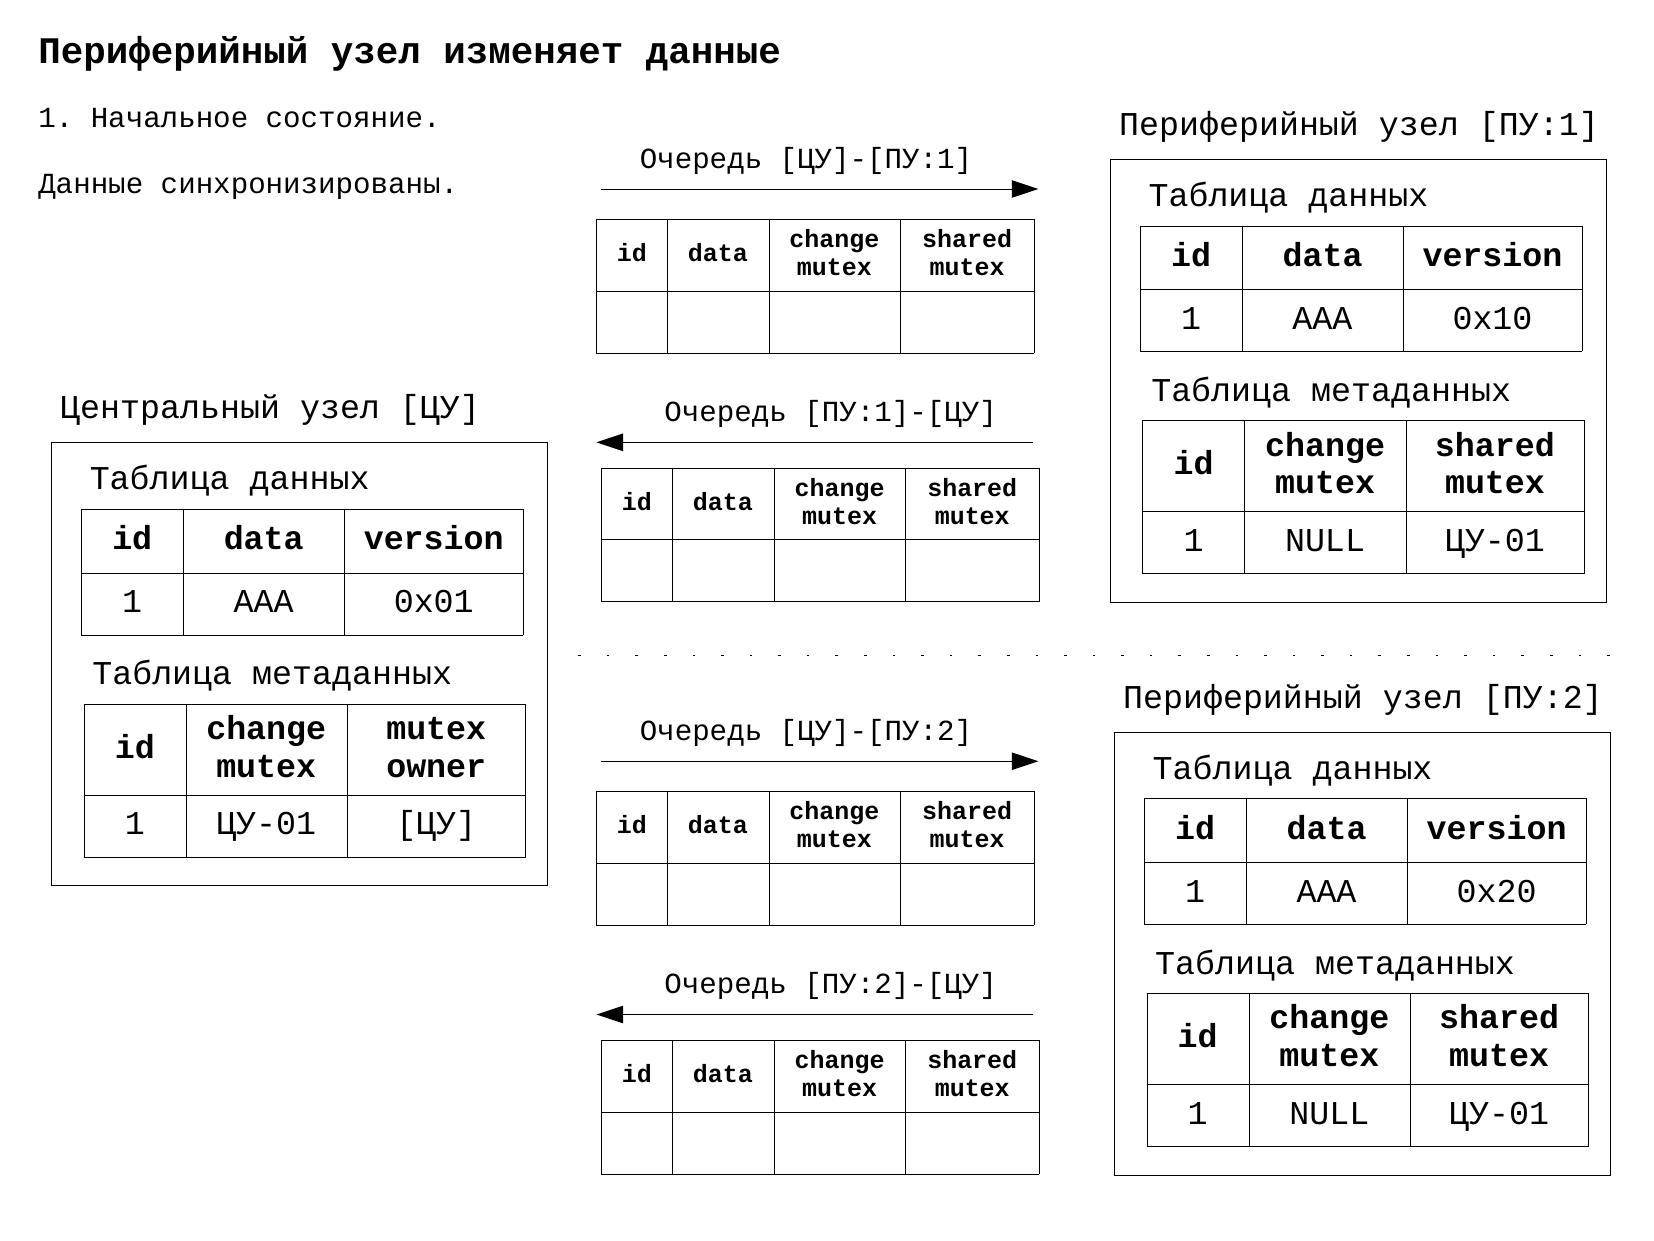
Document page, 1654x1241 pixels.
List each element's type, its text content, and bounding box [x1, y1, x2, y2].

table_cell [906, 1113, 1039, 1174]
table_header change mutex [770, 220, 900, 291]
table_cell [602, 1113, 672, 1174]
text_box 1. Начальное состояние. Данные синхронизированы. [23, 96, 474, 244]
table_cell 1 [85, 796, 186, 857]
text_box [1114, 732, 1611, 1176]
table_cell ЦУ-01 [1411, 1085, 1588, 1146]
table_cell [775, 1113, 905, 1174]
table_cell 1 [1143, 512, 1244, 573]
table_cell [668, 292, 769, 353]
table_cell [668, 864, 769, 925]
text_box Периферийный узел [ПУ:2] [1108, 673, 1619, 726]
table_header change mutex [770, 792, 900, 863]
table_header id [602, 469, 672, 539]
text_box [1110, 159, 1607, 603]
table_cell [901, 292, 1034, 353]
table_cell AAA [184, 574, 344, 635]
table_header id [1148, 994, 1249, 1084]
table_cell [602, 540, 672, 601]
table_cell AAA [1247, 863, 1407, 924]
table_header data [673, 1041, 774, 1112]
table_cell 1 [1148, 1085, 1249, 1146]
table_cell [906, 540, 1039, 601]
text_box Центральный узел [ЦУ] [45, 383, 556, 437]
table_cell ЦУ-01 [187, 796, 347, 857]
table_cell AAA [1243, 290, 1403, 351]
text_box Периферийный узел [ПУ:1] [1104, 100, 1614, 153]
text_box [51, 442, 548, 886]
text_box Периферийный узел изменяет данные [23, 25, 796, 83]
table_header data [673, 469, 774, 539]
text_box Таблица метаданных [1140, 938, 1531, 992]
table_header id [597, 220, 667, 291]
table_header mutex owner [348, 705, 525, 795]
table_header version [1404, 227, 1582, 289]
table_header id [1143, 421, 1244, 511]
text_box Таблица метаданных [77, 649, 468, 703]
table_header shared mutex [901, 220, 1034, 291]
table_header data [668, 792, 769, 863]
table_cell ЦУ-01 [1407, 512, 1584, 573]
table_cell 0x20 [1408, 863, 1586, 924]
table_header data [668, 220, 769, 291]
table_header id [597, 792, 667, 863]
table_cell NULL [1250, 1085, 1410, 1146]
table_cell [673, 540, 774, 601]
table_header id [602, 1041, 672, 1112]
text_box Таблица данных [1137, 744, 1448, 797]
table_header id [82, 510, 183, 573]
table_header change mutex [775, 1041, 905, 1112]
table_cell 0x01 [345, 574, 523, 635]
table_cell 1 [82, 574, 183, 635]
table_cell NULL [1245, 512, 1406, 573]
table_header change mutex [1245, 421, 1406, 511]
table_header change mutex [775, 469, 905, 539]
table_cell 1 [1141, 290, 1242, 351]
table_header id [85, 705, 186, 795]
table_cell [ЦУ] [348, 796, 525, 857]
table_cell [597, 864, 667, 925]
table_cell [597, 292, 667, 353]
table_cell [901, 864, 1034, 925]
table_header change mutex [1250, 994, 1410, 1084]
table_cell [770, 864, 900, 925]
table_header data [1243, 227, 1403, 289]
table_cell 1 [1145, 863, 1246, 924]
table_cell 0x10 [1404, 290, 1582, 351]
text_box Очередь [ЦУ]-[ПУ:1] [624, 136, 992, 189]
table_header id [1141, 227, 1242, 289]
table_header shared mutex [906, 1041, 1039, 1112]
table_header shared mutex [1411, 994, 1588, 1084]
table_cell [775, 540, 905, 601]
text_box Таблица метаданных [1136, 366, 1527, 419]
text_box Таблица данных [1133, 171, 1444, 224]
text_box Очередь [ПУ:2]-[ЦУ] [649, 962, 1016, 1014]
text_box Очередь [ЦУ]-[ПУ:2] [624, 708, 992, 762]
table_header data [1247, 799, 1407, 862]
table_header shared mutex [906, 469, 1039, 539]
table_cell [673, 1113, 774, 1174]
table_header version [1408, 799, 1586, 862]
table_header data [184, 510, 344, 573]
text_box Таблица данных [75, 454, 385, 508]
table_header shared mutex [1407, 421, 1584, 511]
table_header id [1145, 799, 1246, 862]
text_box Очередь [ПУ:1]-[ЦУ] [649, 389, 1016, 442]
table_header version [345, 510, 523, 573]
table_header change mutex [187, 705, 347, 795]
table_header shared mutex [901, 792, 1034, 863]
table_cell [770, 292, 900, 353]
